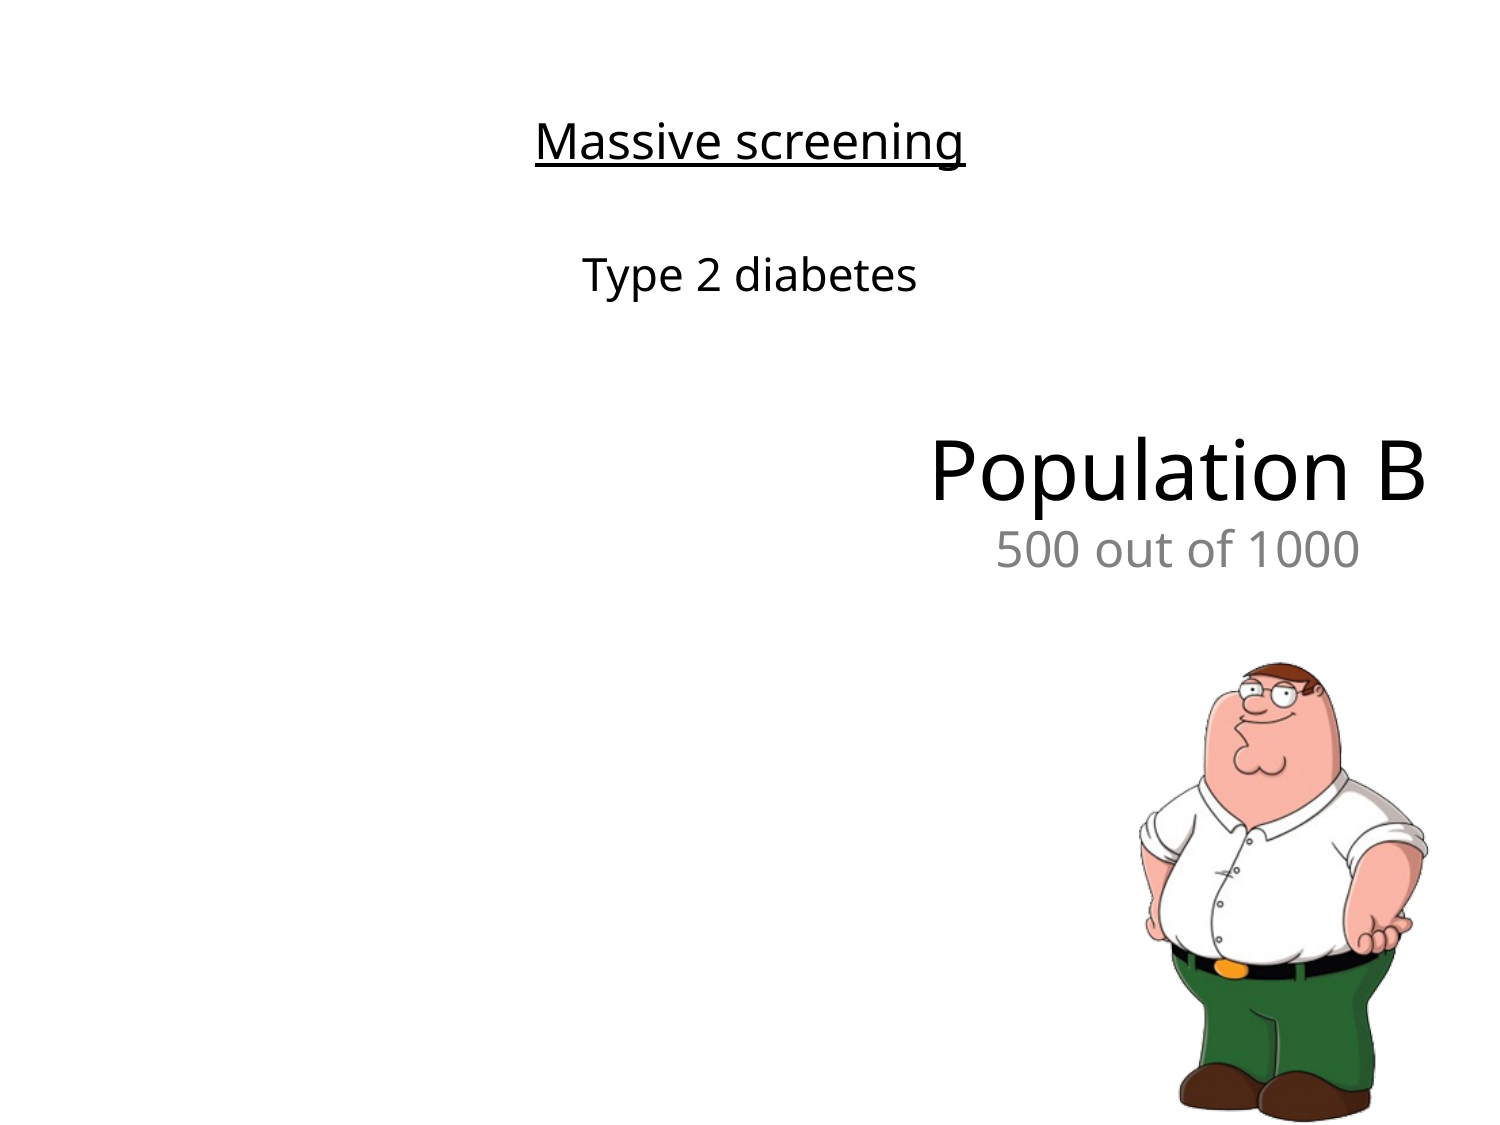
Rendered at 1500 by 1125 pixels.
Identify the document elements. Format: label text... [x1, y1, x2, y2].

text_box Population B 500 out of 1000 [912, 410, 1444, 586]
picture [1115, 649, 1450, 1125]
text_box Massive screening Type 2 diabetes [221, 98, 1279, 411]
